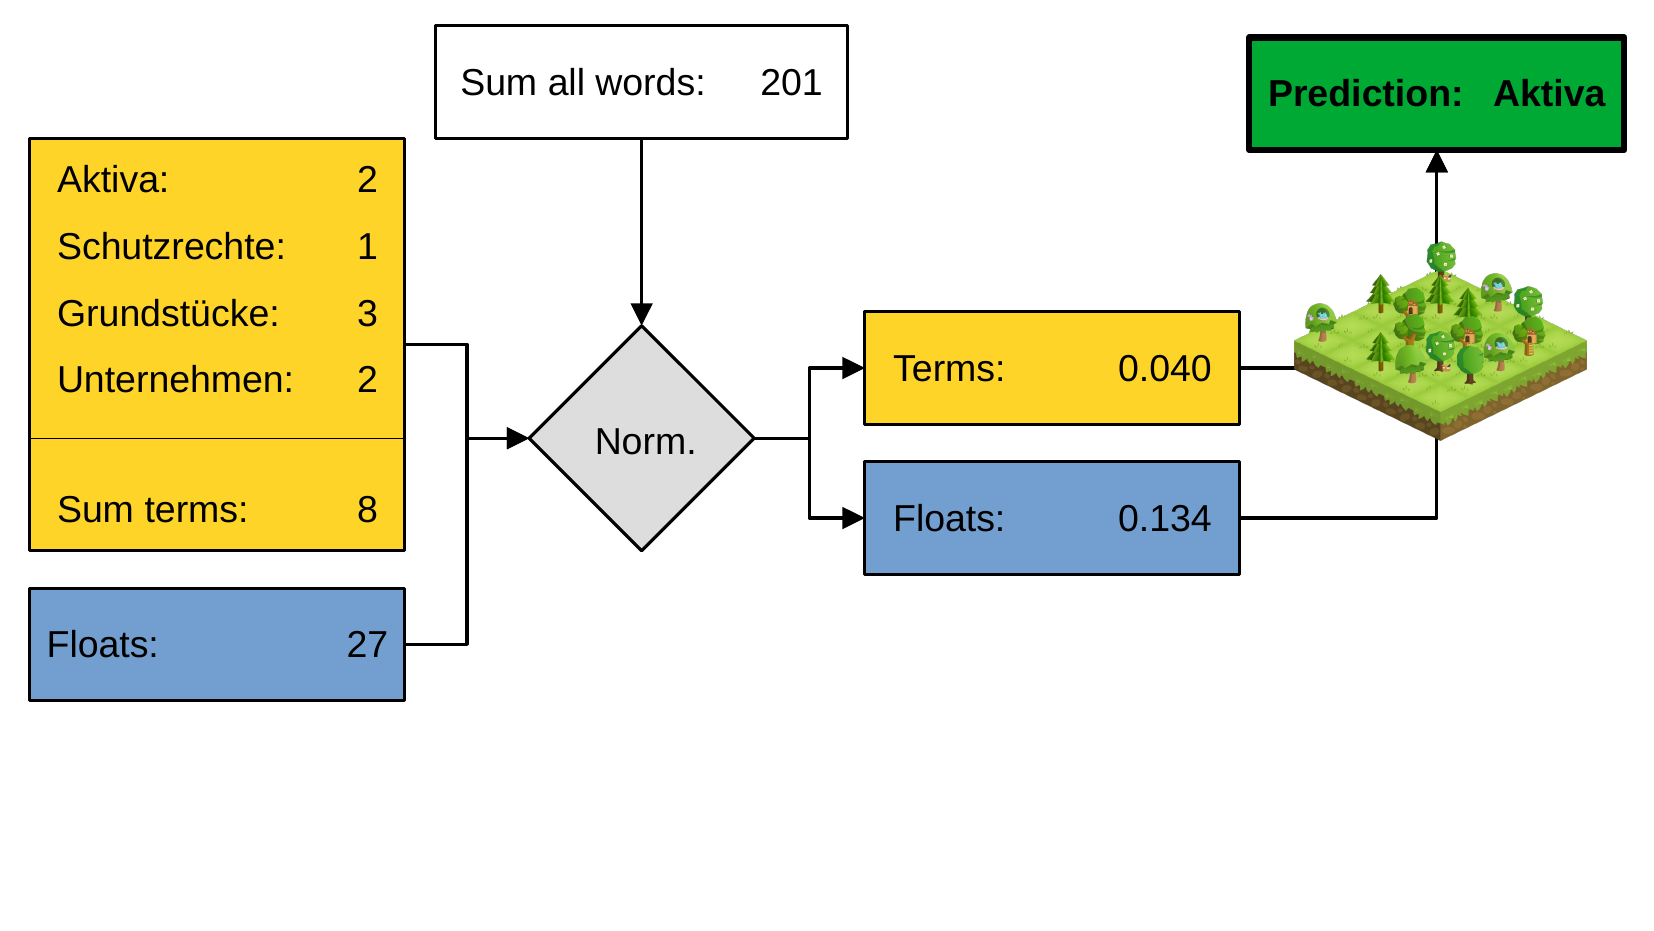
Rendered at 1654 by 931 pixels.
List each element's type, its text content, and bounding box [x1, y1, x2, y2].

text_box Terms: 0.040 [864, 311, 1240, 425]
text_box Sum all words: 201 [435, 25, 848, 139]
text_box [529, 326, 754, 551]
picture [1282, 231, 1599, 448]
text_box Aktiva: 2 Schutzrechte: 1 Grundstücke: 3 Unternehmen: 2 Sum terms: 8 [29, 439, 405, 551]
text_box Prediction: Aktiva [1249, 37, 1625, 150]
text_box Aktiva: 2 Schutzrechte: 1 Grundstücke: 3 Unternehmen: 2 Sum terms: 8 [29, 138, 405, 438]
text_box Floats: 0.134 [864, 461, 1240, 575]
text_box Norm. [579, 412, 717, 488]
text_box Floats: 27 [29, 588, 405, 701]
